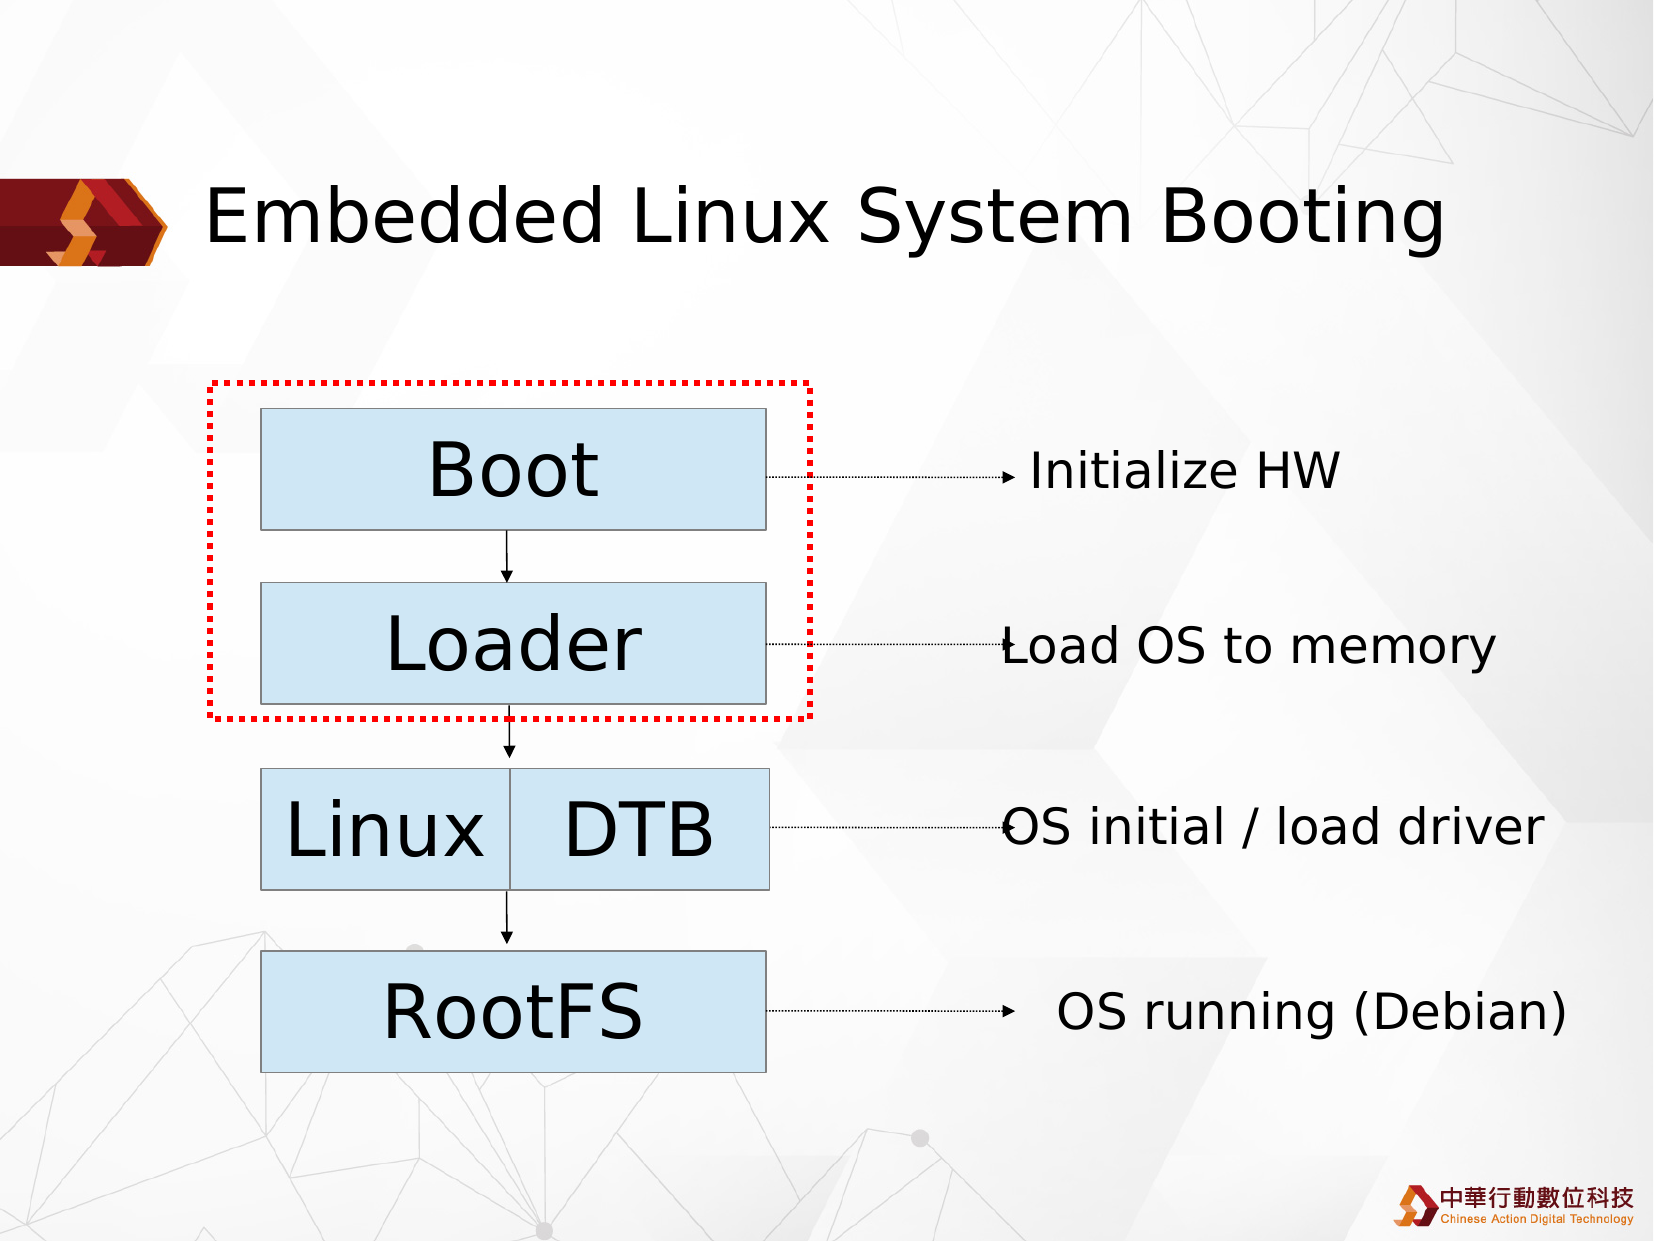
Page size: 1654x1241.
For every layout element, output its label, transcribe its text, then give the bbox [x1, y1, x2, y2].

text_box Boot [260, 408, 766, 530]
text_box Linux [260, 768, 510, 890]
text_box Load OS to memory [1031, 584, 1468, 707]
text_box DTB [510, 768, 770, 890]
title Embedded Linux System Booting [82, 105, 1570, 324]
picture [0, 0, 1654, 1241]
text_box Initialize HW [1014, 409, 1452, 531]
text_box OS initial / load driver [1063, 765, 1500, 887]
text_box OS running (Debian) [1041, 951, 1479, 1073]
text_box RootFS [260, 951, 766, 1073]
text_box Loader [260, 582, 766, 704]
